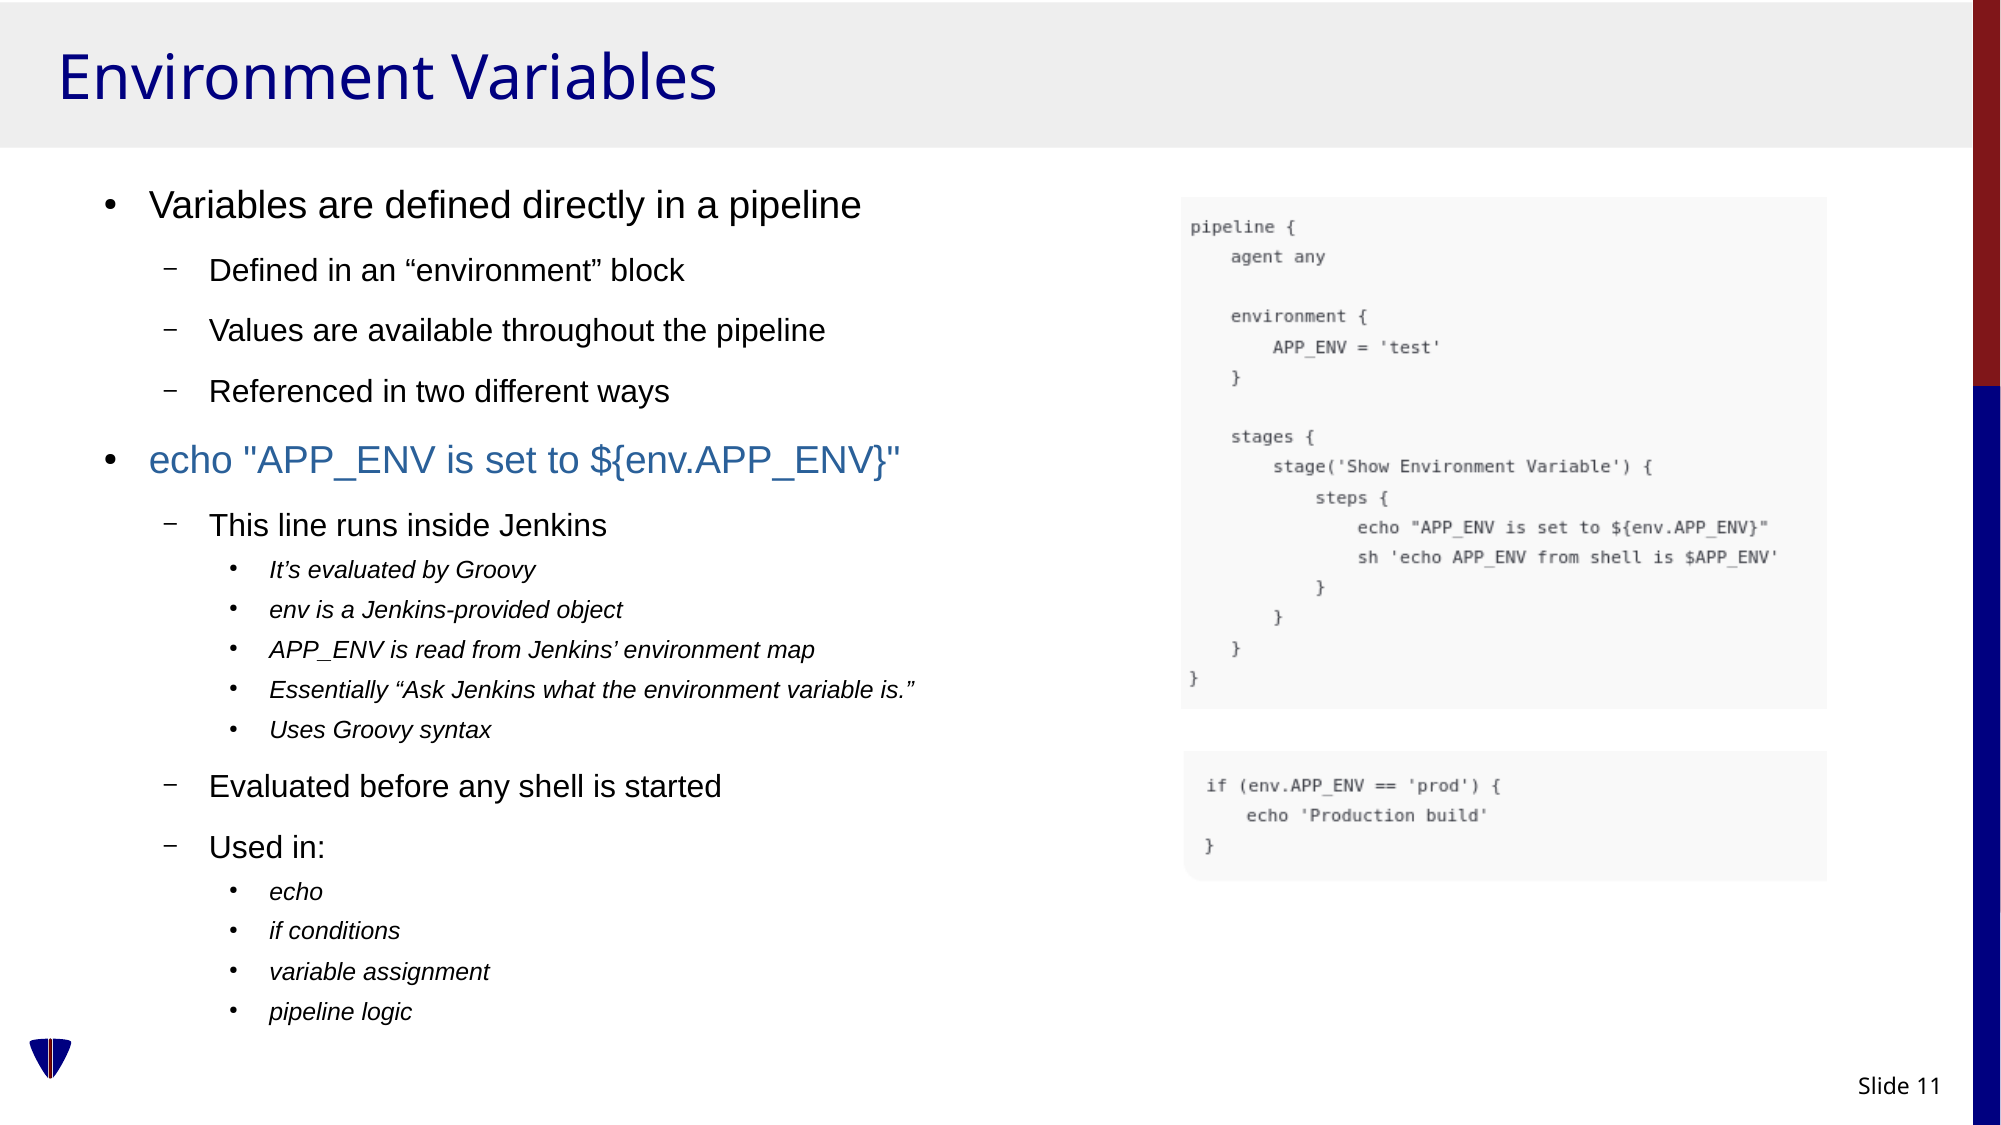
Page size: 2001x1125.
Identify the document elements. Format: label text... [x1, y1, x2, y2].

list Variables are defined directly in a pipeline Defined in an “environment” block Values are available throughout the pipeline Referenced in two different ways echo "APP_ENV is set to ${env.APP_ENV}" This line runs inside Jenkins It’s evaluated by Groovy env is a Jenkins-provided object APP_ENV is read from Jenkins’ environment map Essentially “Ask Jenkins what the environment variable is.” Uses Groovy syntax Evaluated before any shell is started Used in: echo if conditions variable assignment pipeline logic [88, 177, 1123, 1034]
picture [1181, 197, 1827, 709]
title Environment Variables [0, 2, 1973, 148]
picture [1181, 751, 1827, 886]
